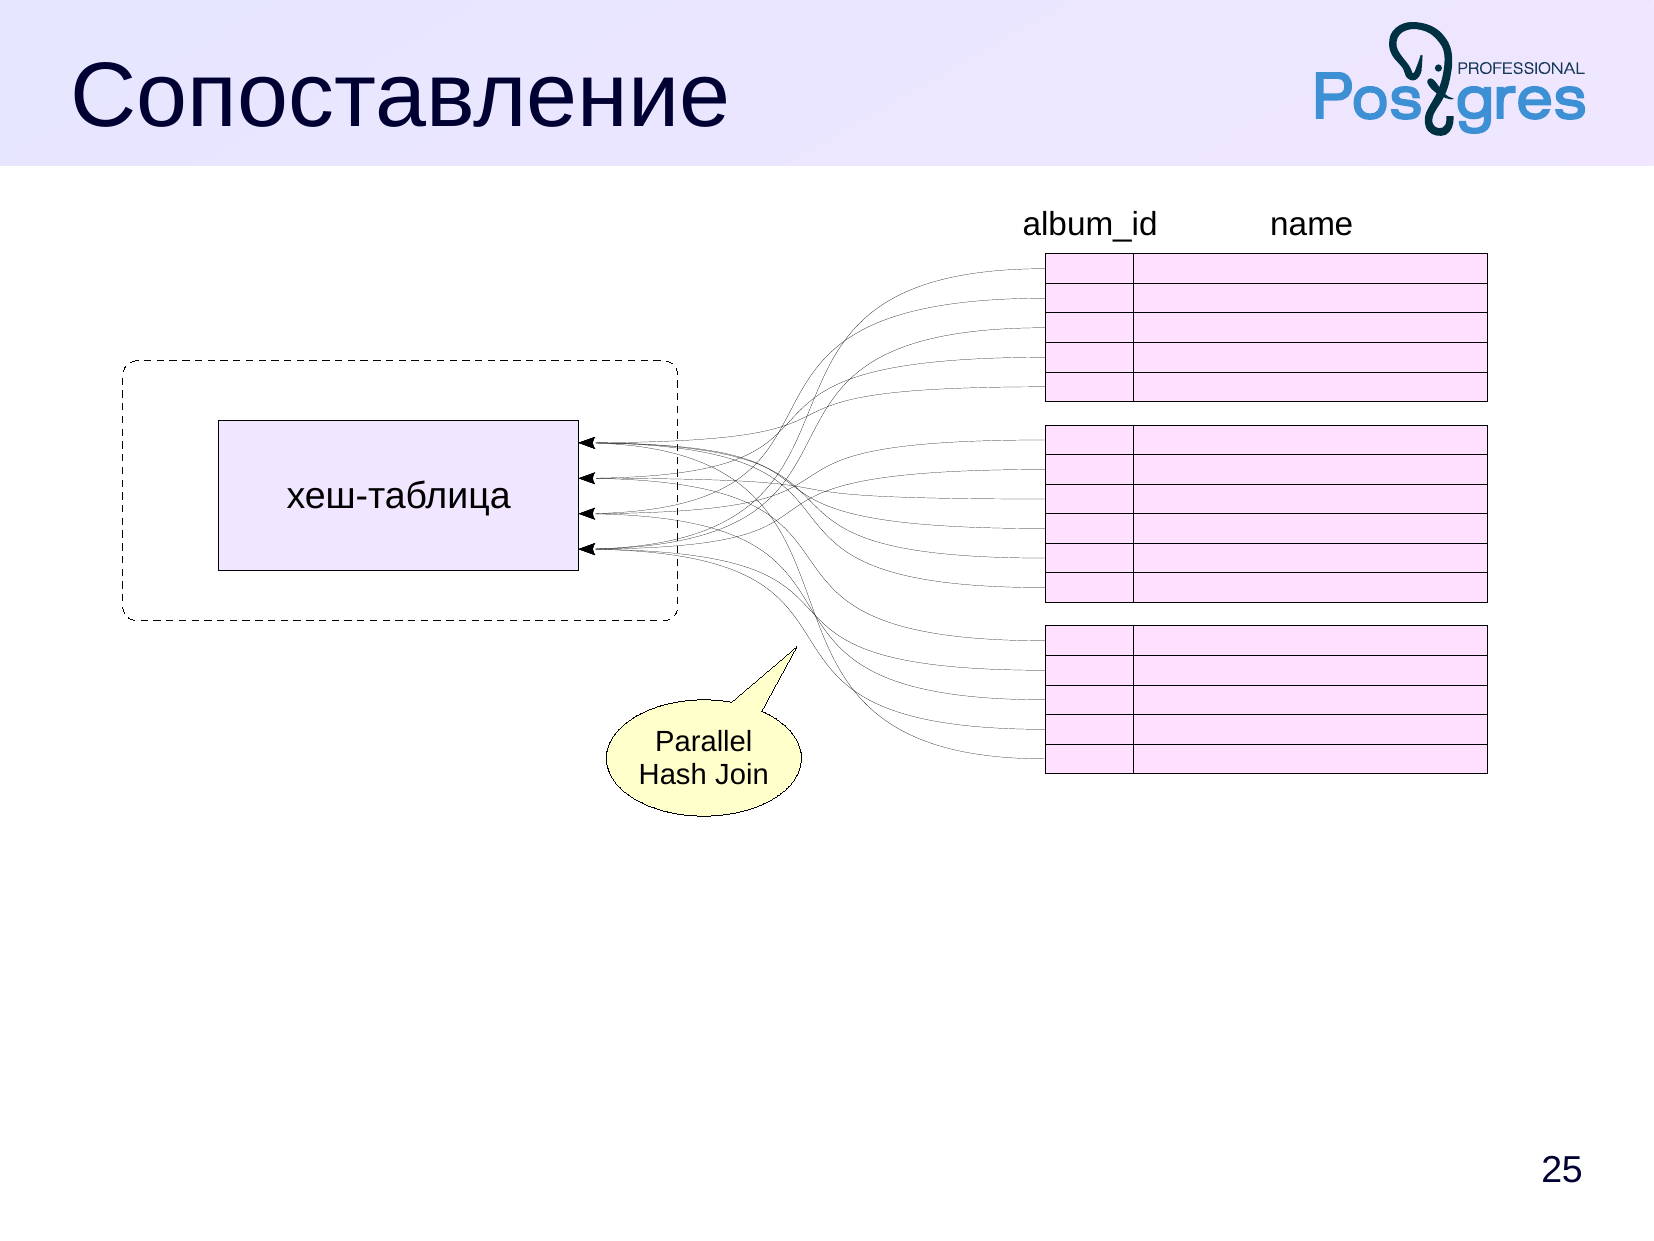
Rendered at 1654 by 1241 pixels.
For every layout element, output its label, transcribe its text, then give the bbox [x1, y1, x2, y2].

text_box [646, 542, 678, 547]
text_box album_id [1046, 194, 1135, 253]
title Сопоставление [70, 43, 1261, 151]
text_box [643, 441, 678, 446]
text_box Parallel Hash Join [606, 646, 802, 817]
text_box [1045, 425, 1488, 603]
text_box хеш-таблица [218, 420, 579, 571]
text_box name [1135, 194, 1490, 254]
text_box [629, 546, 678, 553]
text_box [628, 512, 678, 520]
text_box [122, 360, 678, 621]
text_box [635, 474, 678, 478]
text_box [1045, 253, 1488, 402]
text_box [638, 479, 678, 484]
text_box [636, 445, 678, 454]
text_box [1045, 625, 1488, 774]
text_box [638, 505, 678, 512]
